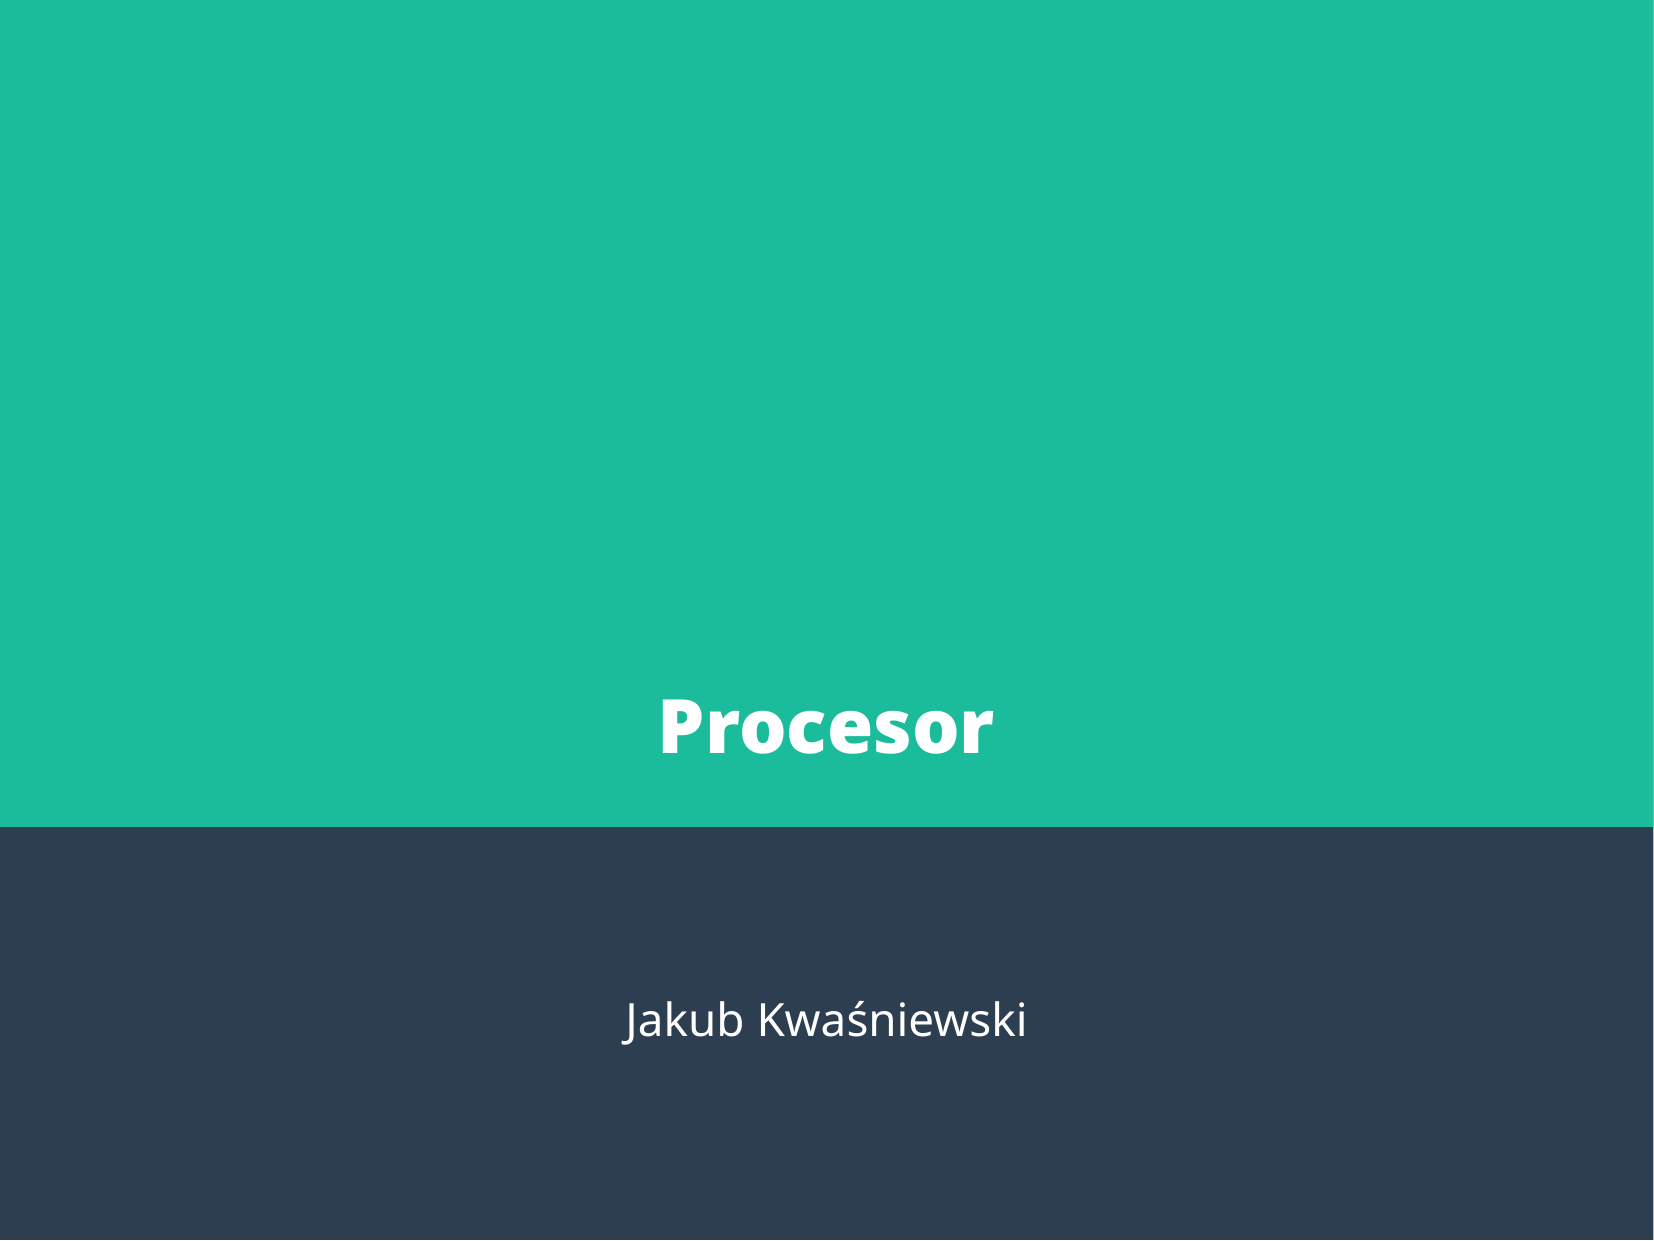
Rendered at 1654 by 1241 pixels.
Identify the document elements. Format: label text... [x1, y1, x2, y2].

title Procesor [59, 620, 1595, 778]
subtitle Jakub Kwaśniewski [59, 856, 1595, 1182]
